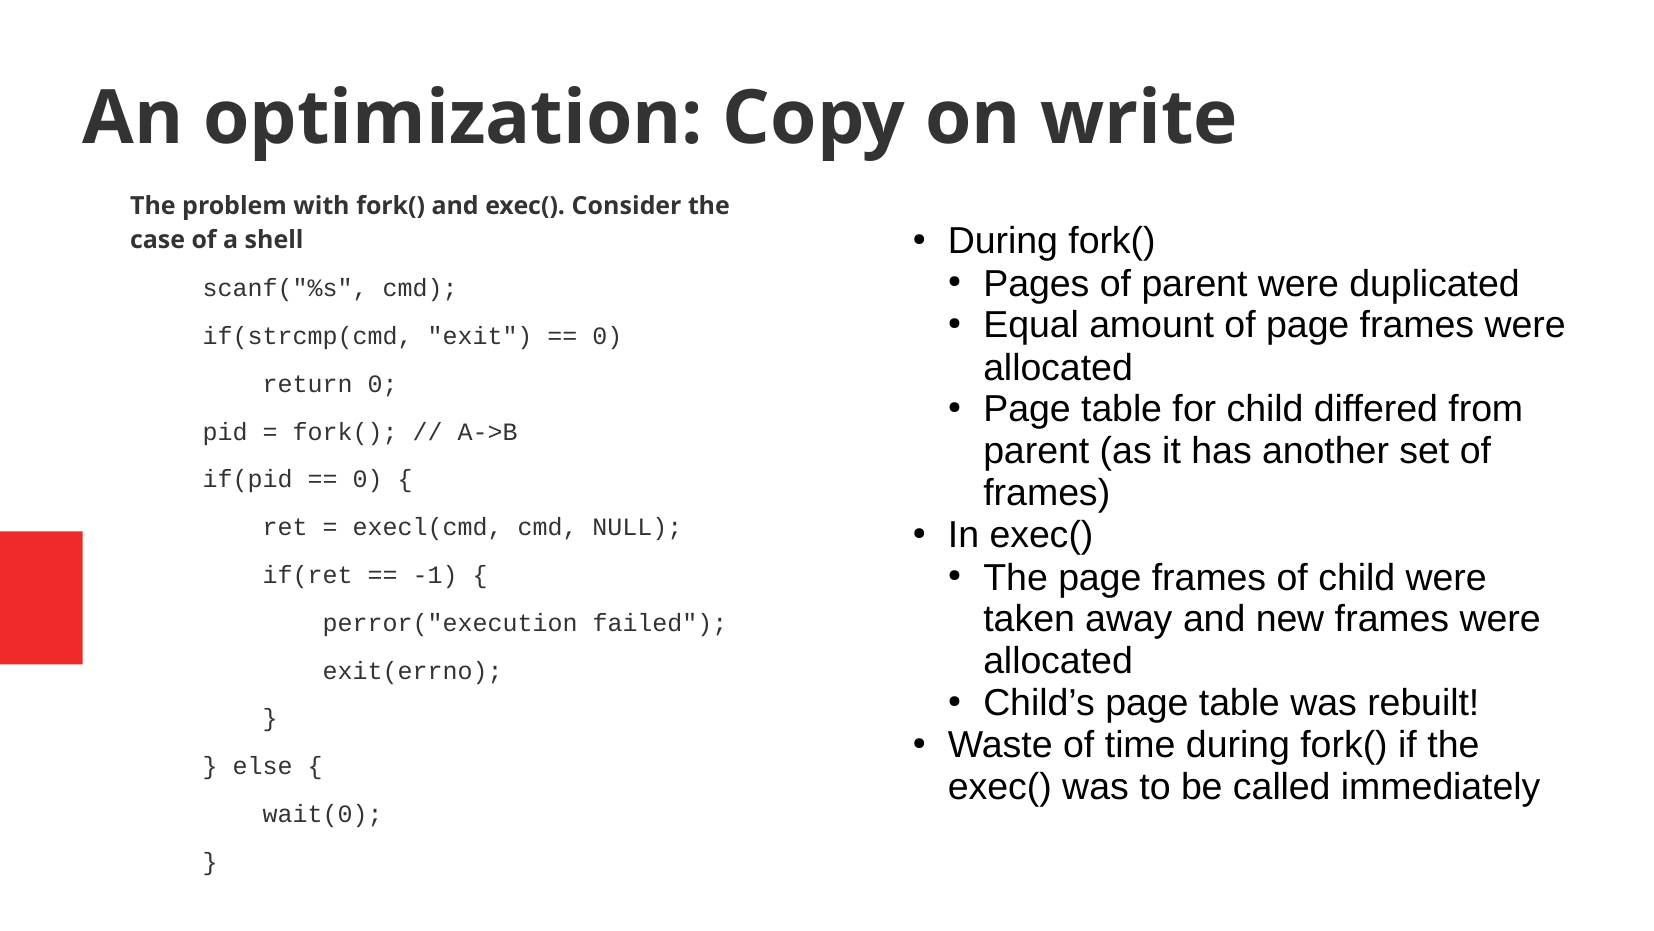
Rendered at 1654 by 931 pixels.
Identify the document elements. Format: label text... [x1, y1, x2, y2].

title An optimization: Copy on write [82, 37, 1571, 193]
list The problem with fork() and exec(). Consider the case of a shell scanf("%s", cmd); if(strcmp(cmd, "exit") == 0) return 0; pid = fork(); // A->B if(pid == 0) { ret = execl(cmd, cmd, NULL); if(ret == -1) { perror("execution failed"); exit(errno); } } else { wait(0); } [82, 188, 780, 880]
text_box During fork() Pages of parent were duplicated Equal amount of page frames were allocated Page table for child differed from parent (as it has another set of frames) In exec() The page frames of child were taken away and new frames were allocated Child’s page table was rebuilt! Waste of time during fork() if the exec() was to be called immediately [897, 212, 1595, 816]
